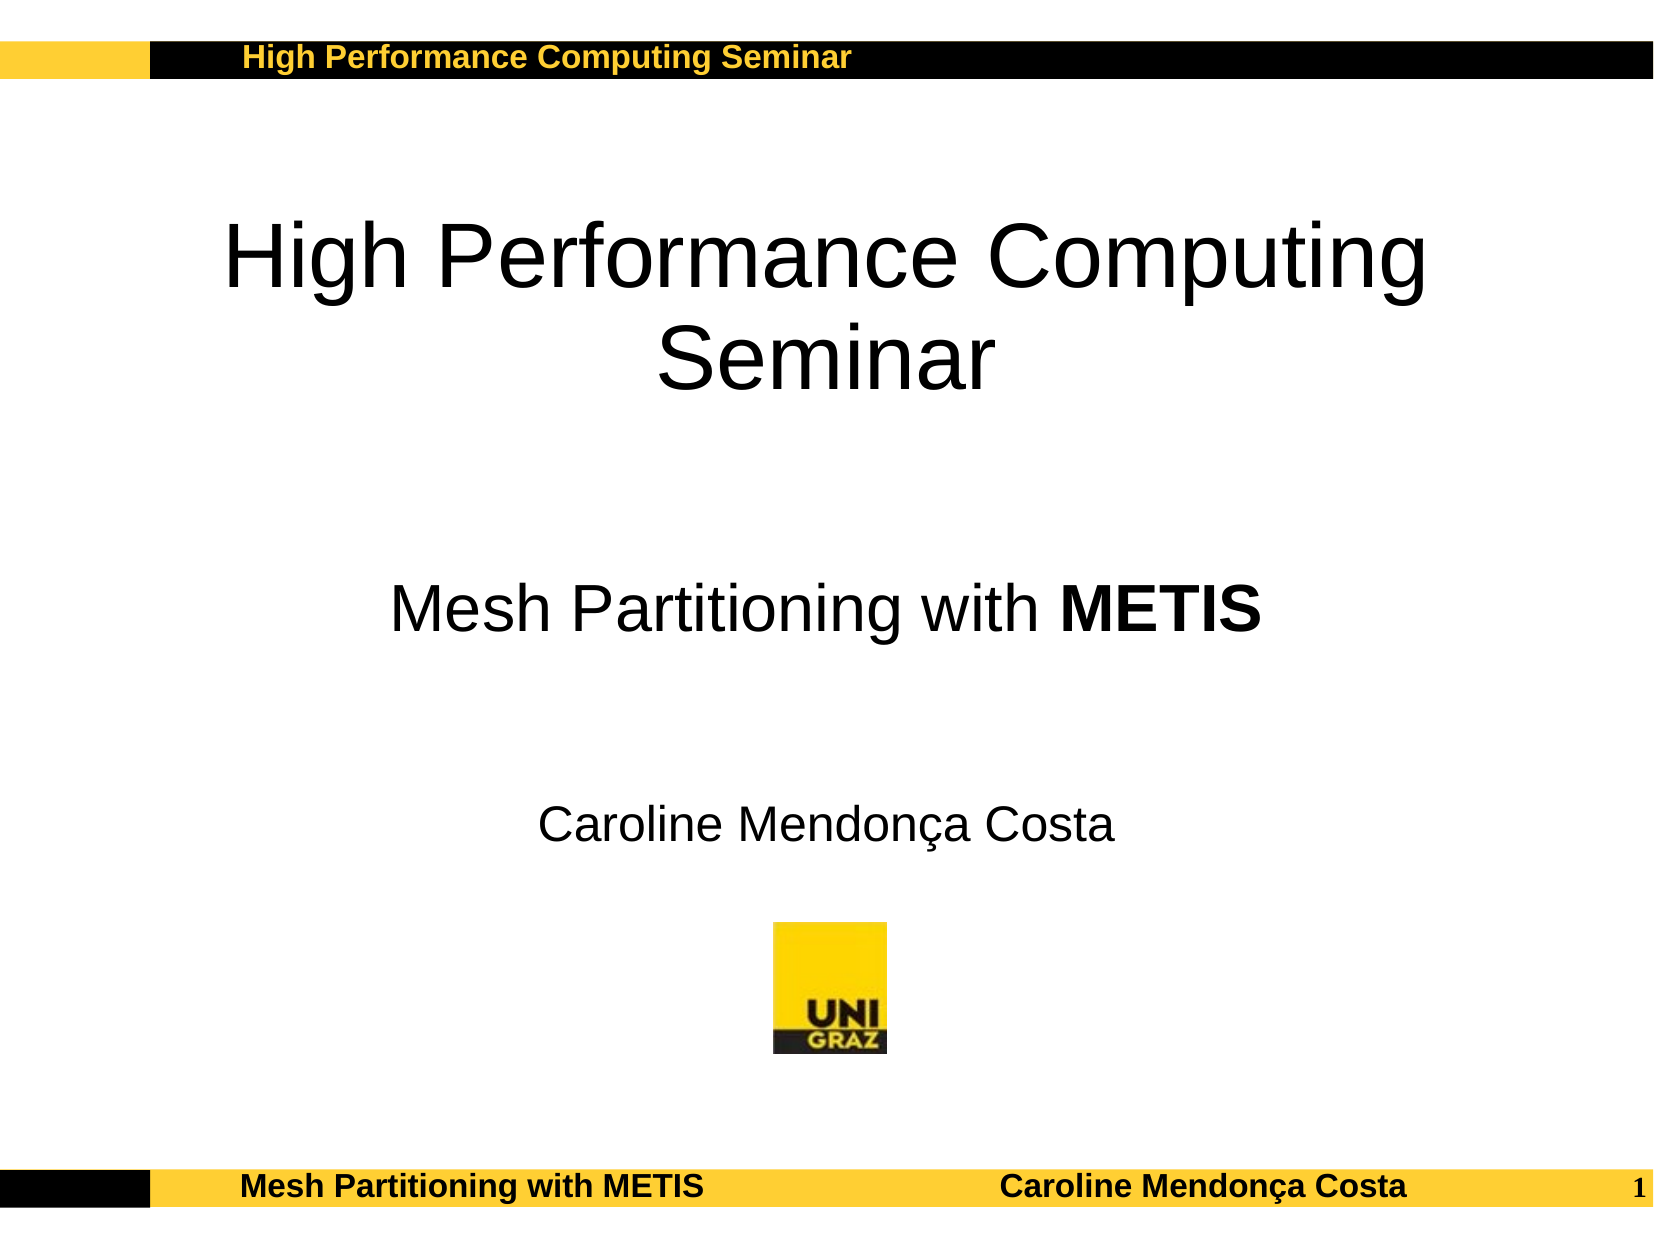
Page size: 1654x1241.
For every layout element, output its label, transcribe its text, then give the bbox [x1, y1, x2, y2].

subtitle Mesh Partitioning with METIS Caroline Mendonça Costa [82, 410, 1571, 1121]
title High Performance Computing Seminar [82, 203, 1571, 410]
picture [773, 922, 887, 1054]
